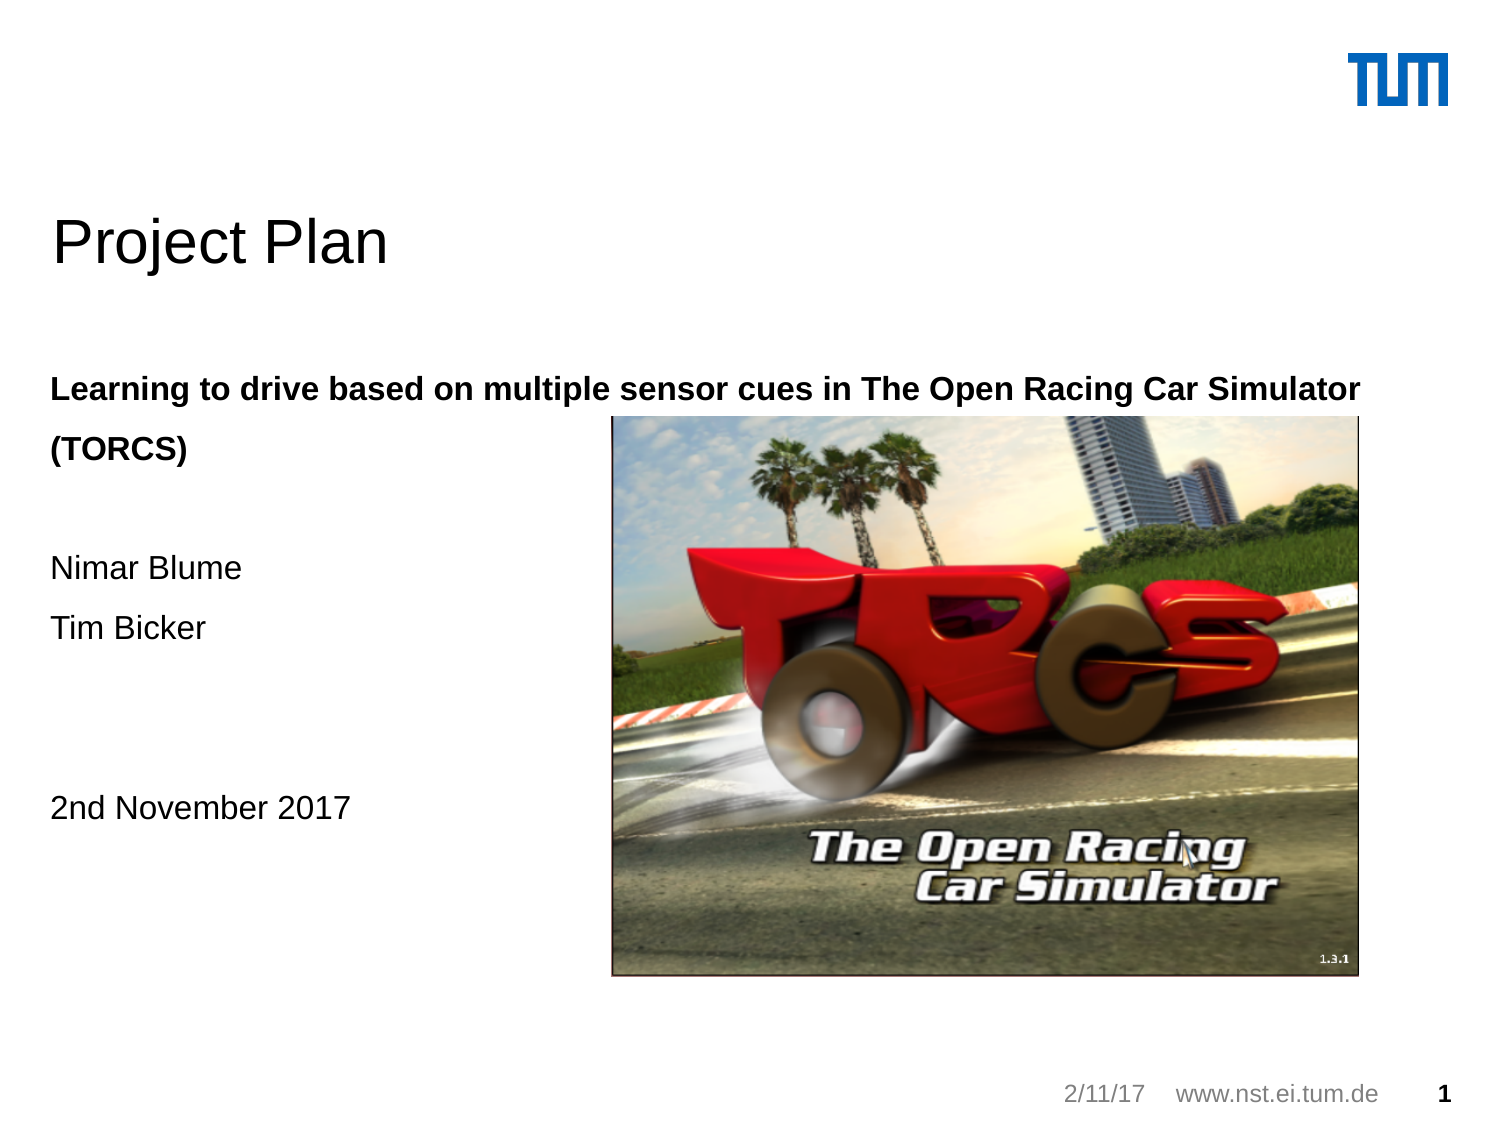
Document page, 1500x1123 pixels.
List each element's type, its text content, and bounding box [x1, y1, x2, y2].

text_box Project Plan [52, 200, 1453, 355]
text_box Learning to drive based on multiple sensor cues in The Open Racing Car Simulator (TORCS) Nimar Blume Tim Bicker 2nd November 2017 [50, 347, 1450, 997]
picture [611, 416, 1359, 977]
picture [1348, 53, 1448, 106]
